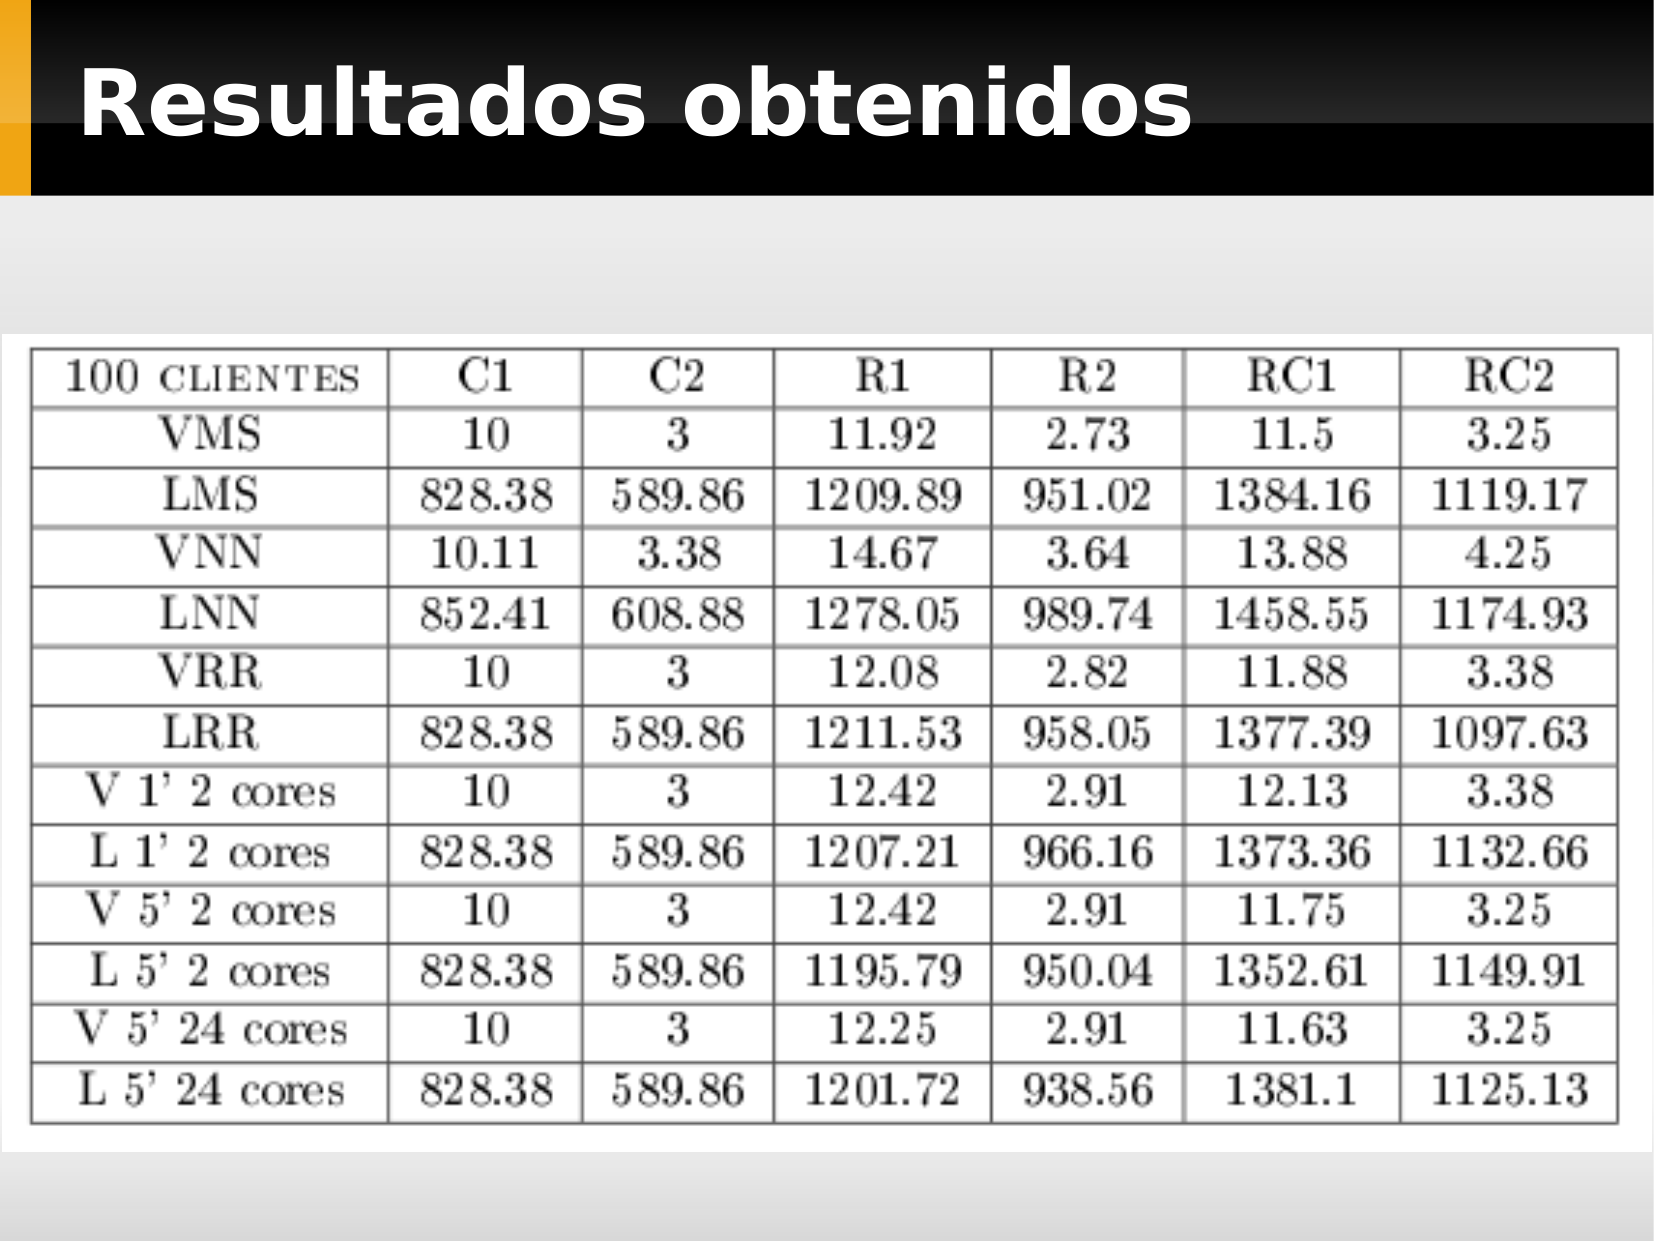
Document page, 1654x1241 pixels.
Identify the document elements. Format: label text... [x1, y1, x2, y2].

picture [0, 0, 1654, 1241]
title Resultados obtenidos [76, 0, 1565, 208]
